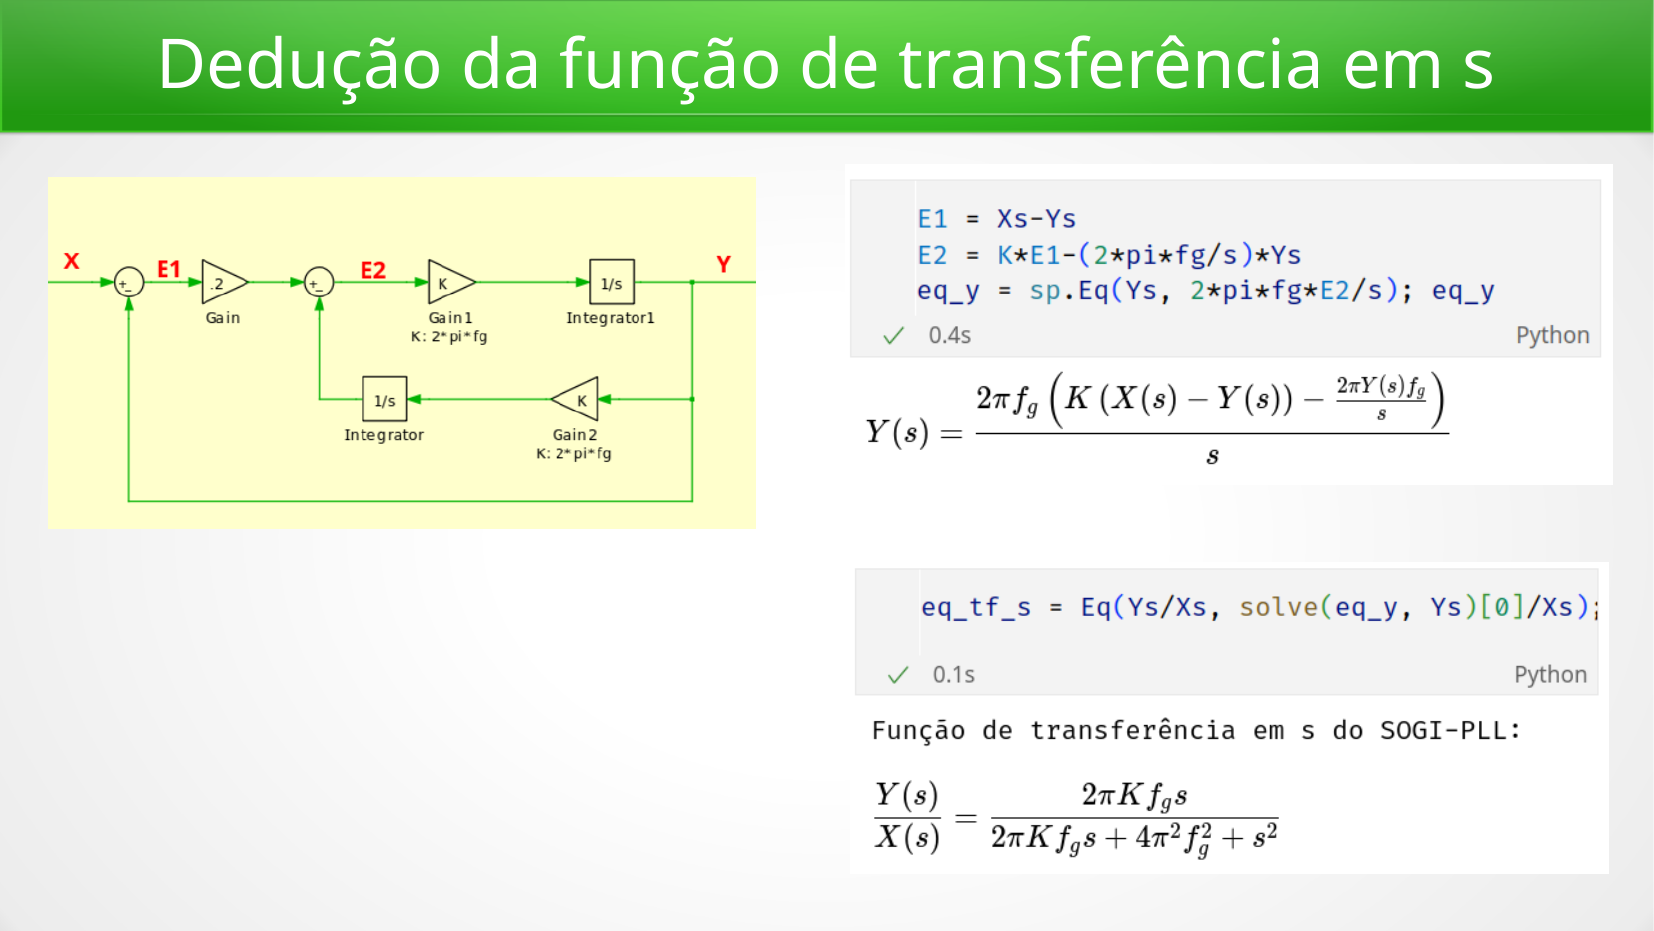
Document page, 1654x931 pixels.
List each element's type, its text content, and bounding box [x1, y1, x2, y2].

title Dedução da função de transferência em s [82, 8, 1571, 116]
picture [0, 0, 1654, 931]
